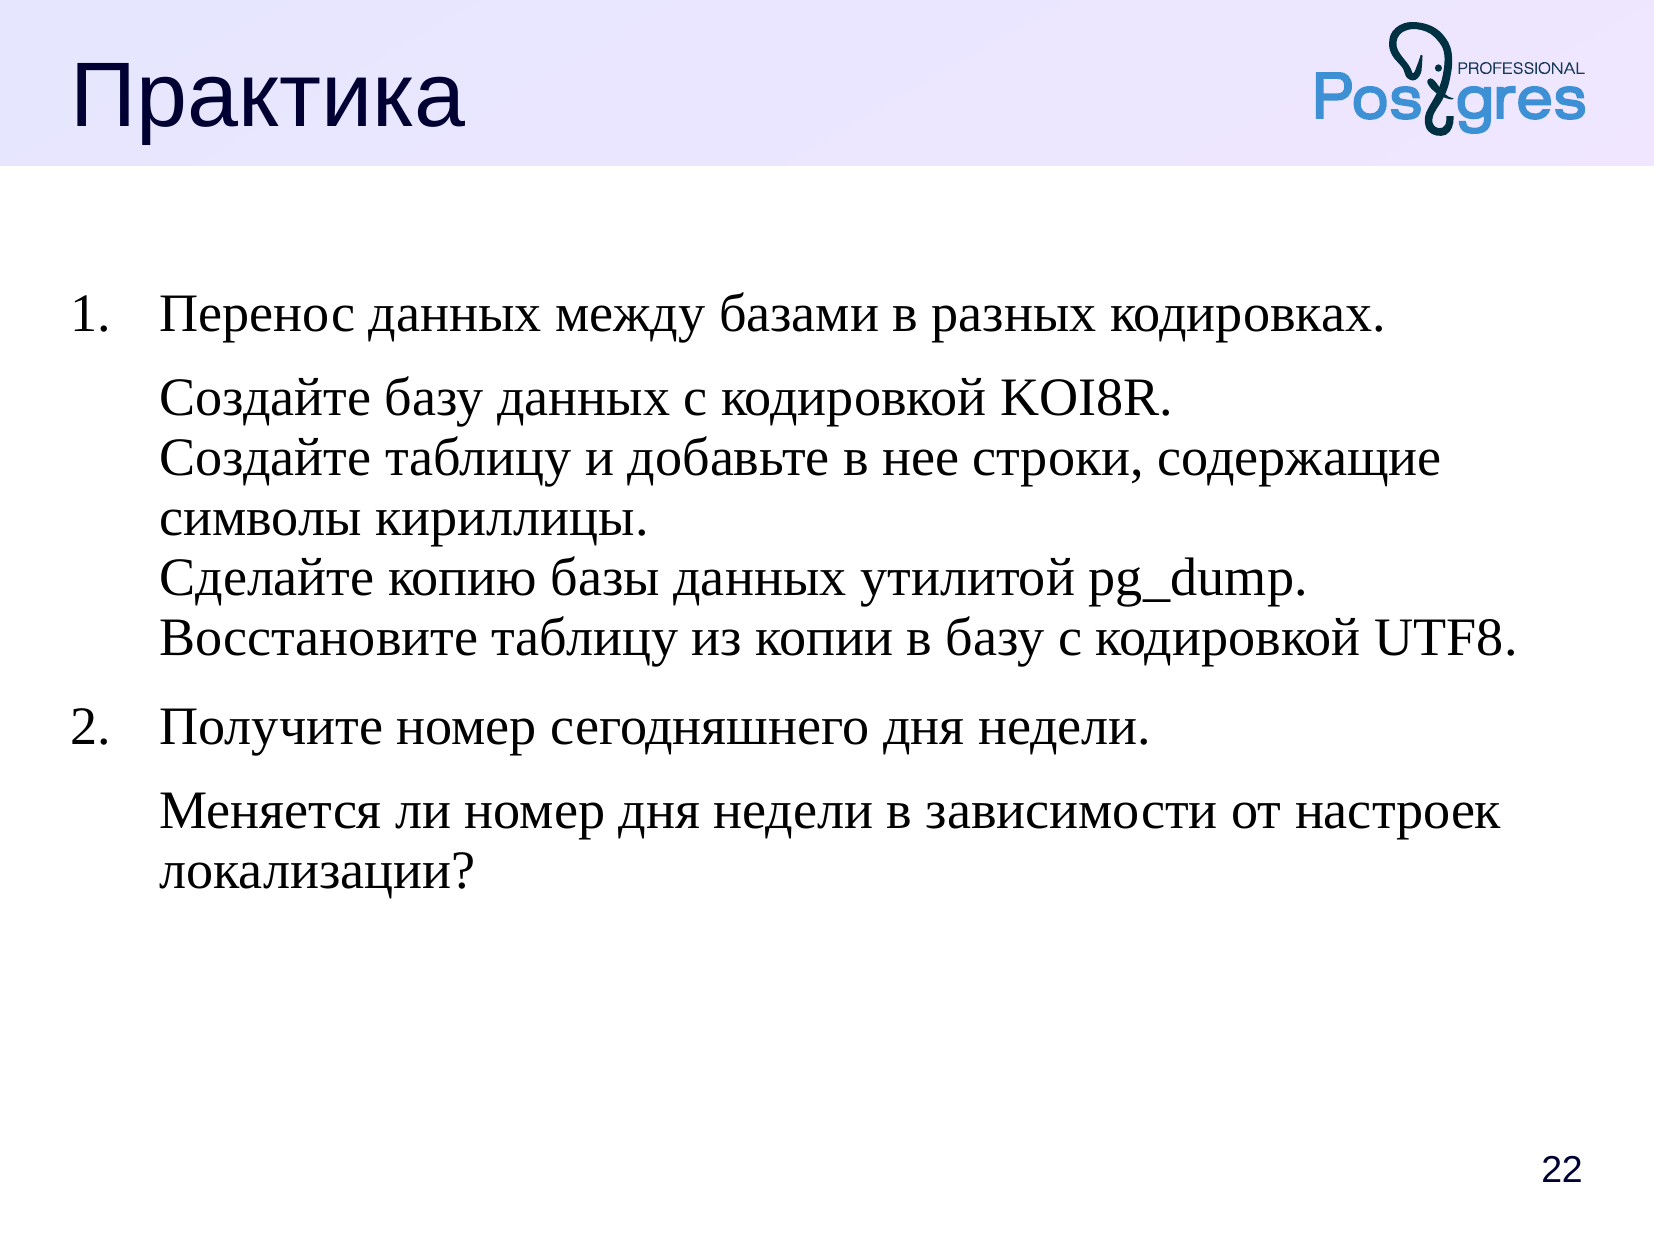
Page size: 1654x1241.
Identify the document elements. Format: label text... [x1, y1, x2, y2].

title Практика [70, 43, 1241, 147]
list Перенос данных между базами в разных кодировках. Создайте базу данных с кодировкой KOI8R. Создайте таблицу и добавьте в нее строки, содержащие символы кириллицы. Сделайте копию базы данных утилитой pg_dump. Восстановите таблицу из копии в базу с кодировкой UTF8. Получите номер сегодняшнего дня недели. Меняется ли номер дня недели в зависимости от настроек локализации? [70, 283, 1583, 1134]
